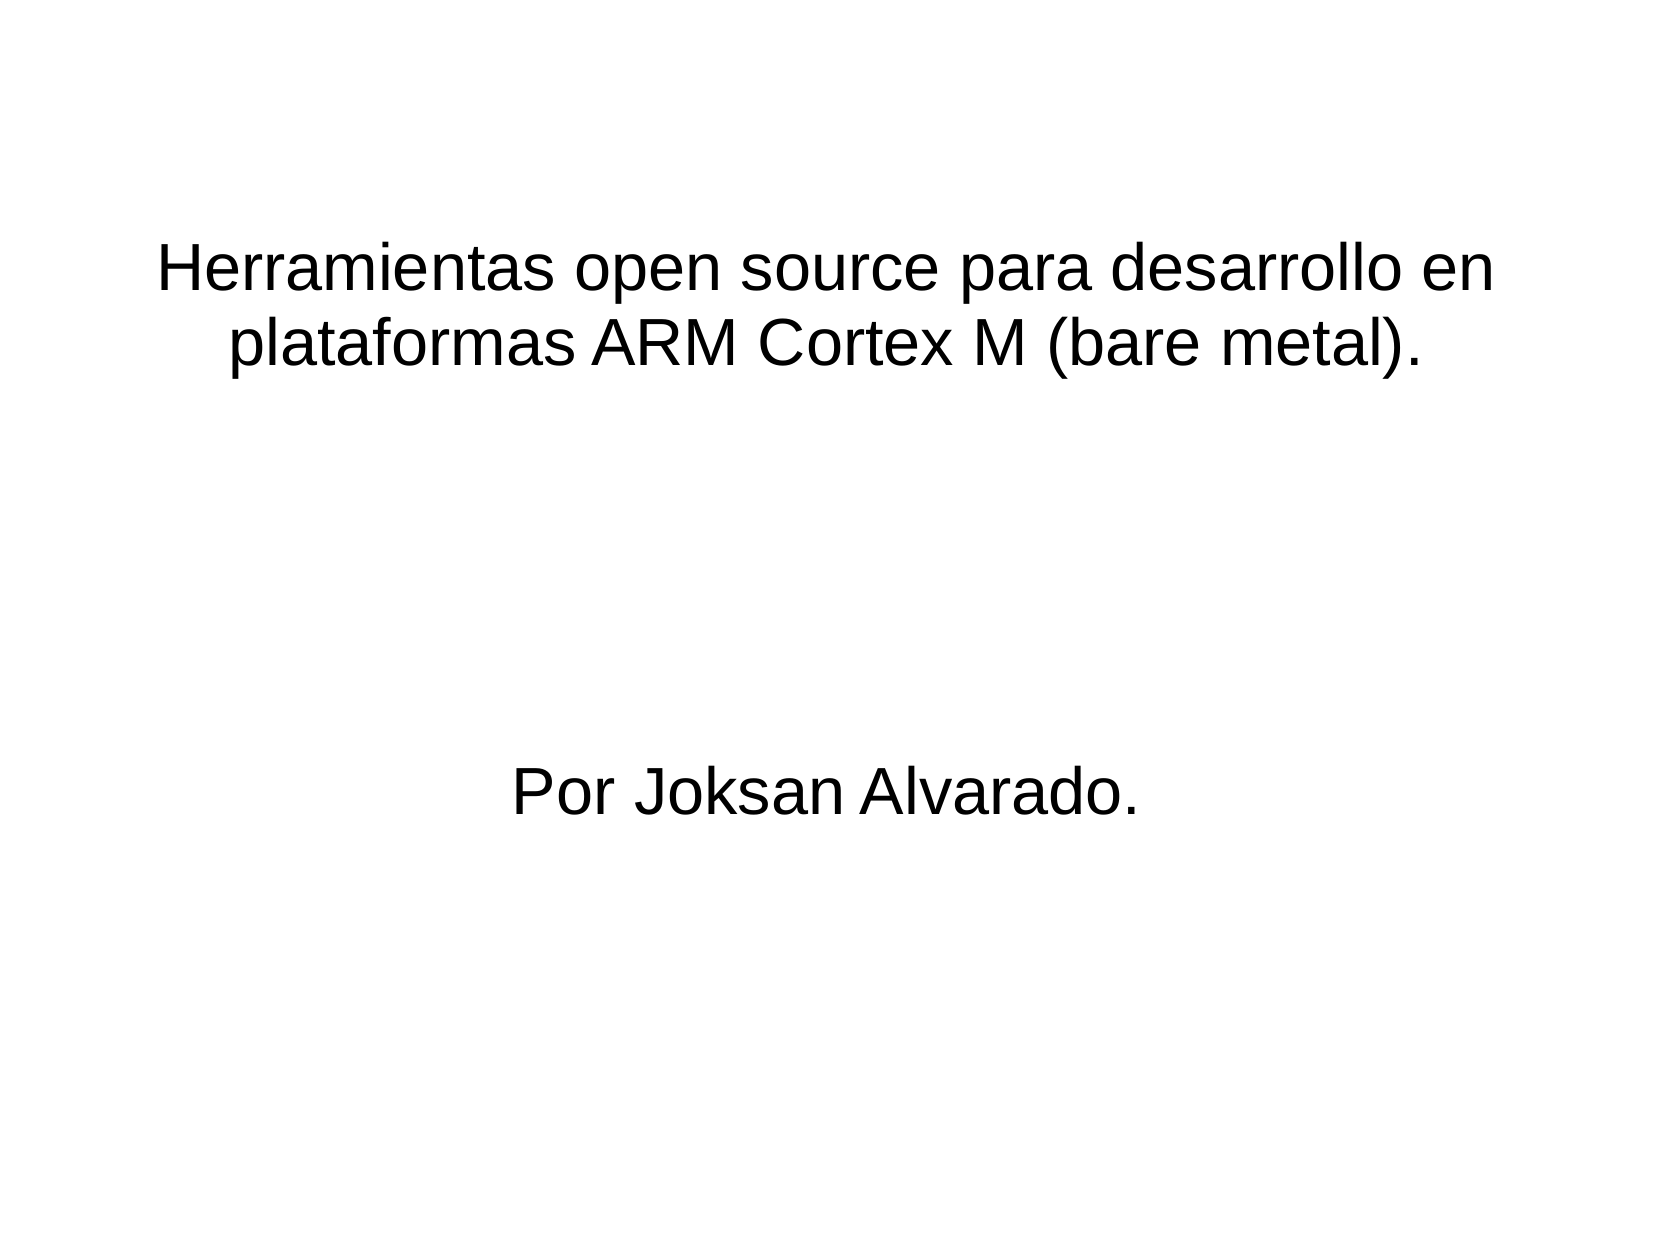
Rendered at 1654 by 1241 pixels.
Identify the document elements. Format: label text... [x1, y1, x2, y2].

subtitle Herramientas open source para desarrollo en plataformas ARM Cortex M (bare metal). Por Joksan Alvarado. [82, 49, 1571, 1010]
